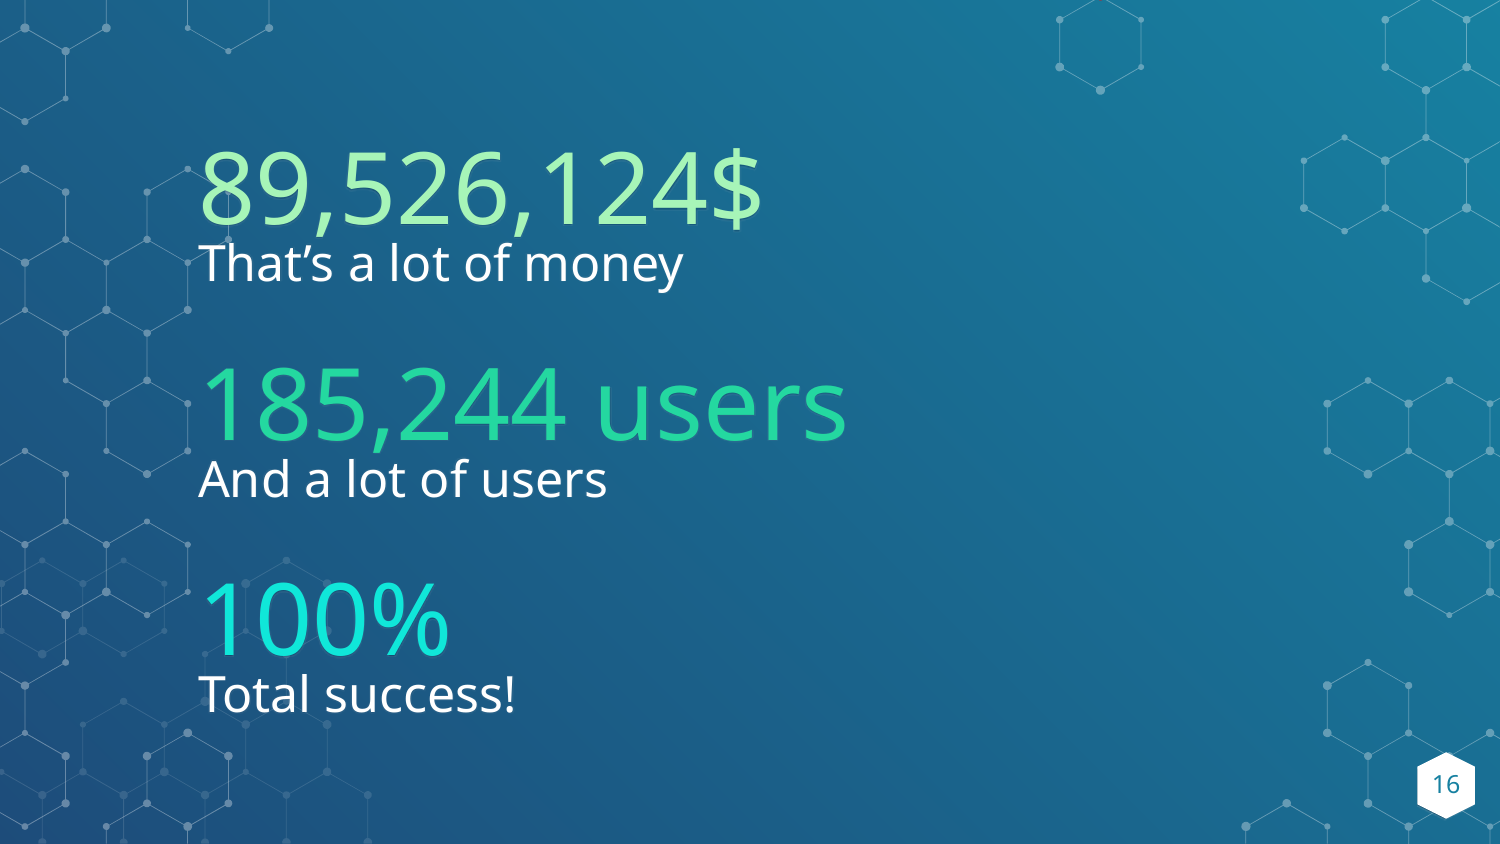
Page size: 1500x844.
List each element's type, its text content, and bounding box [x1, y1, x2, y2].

subtitle Total success! [198, 662, 1388, 739]
title 100% [198, 550, 1388, 662]
subtitle And a lot of users [198, 447, 1388, 524]
title 185,244 users [198, 334, 1388, 447]
subtitle That’s a lot of money [198, 231, 1388, 308]
slide_number <número> [1417, 752, 1475, 819]
title 89,526,124$ [198, 118, 1388, 231]
